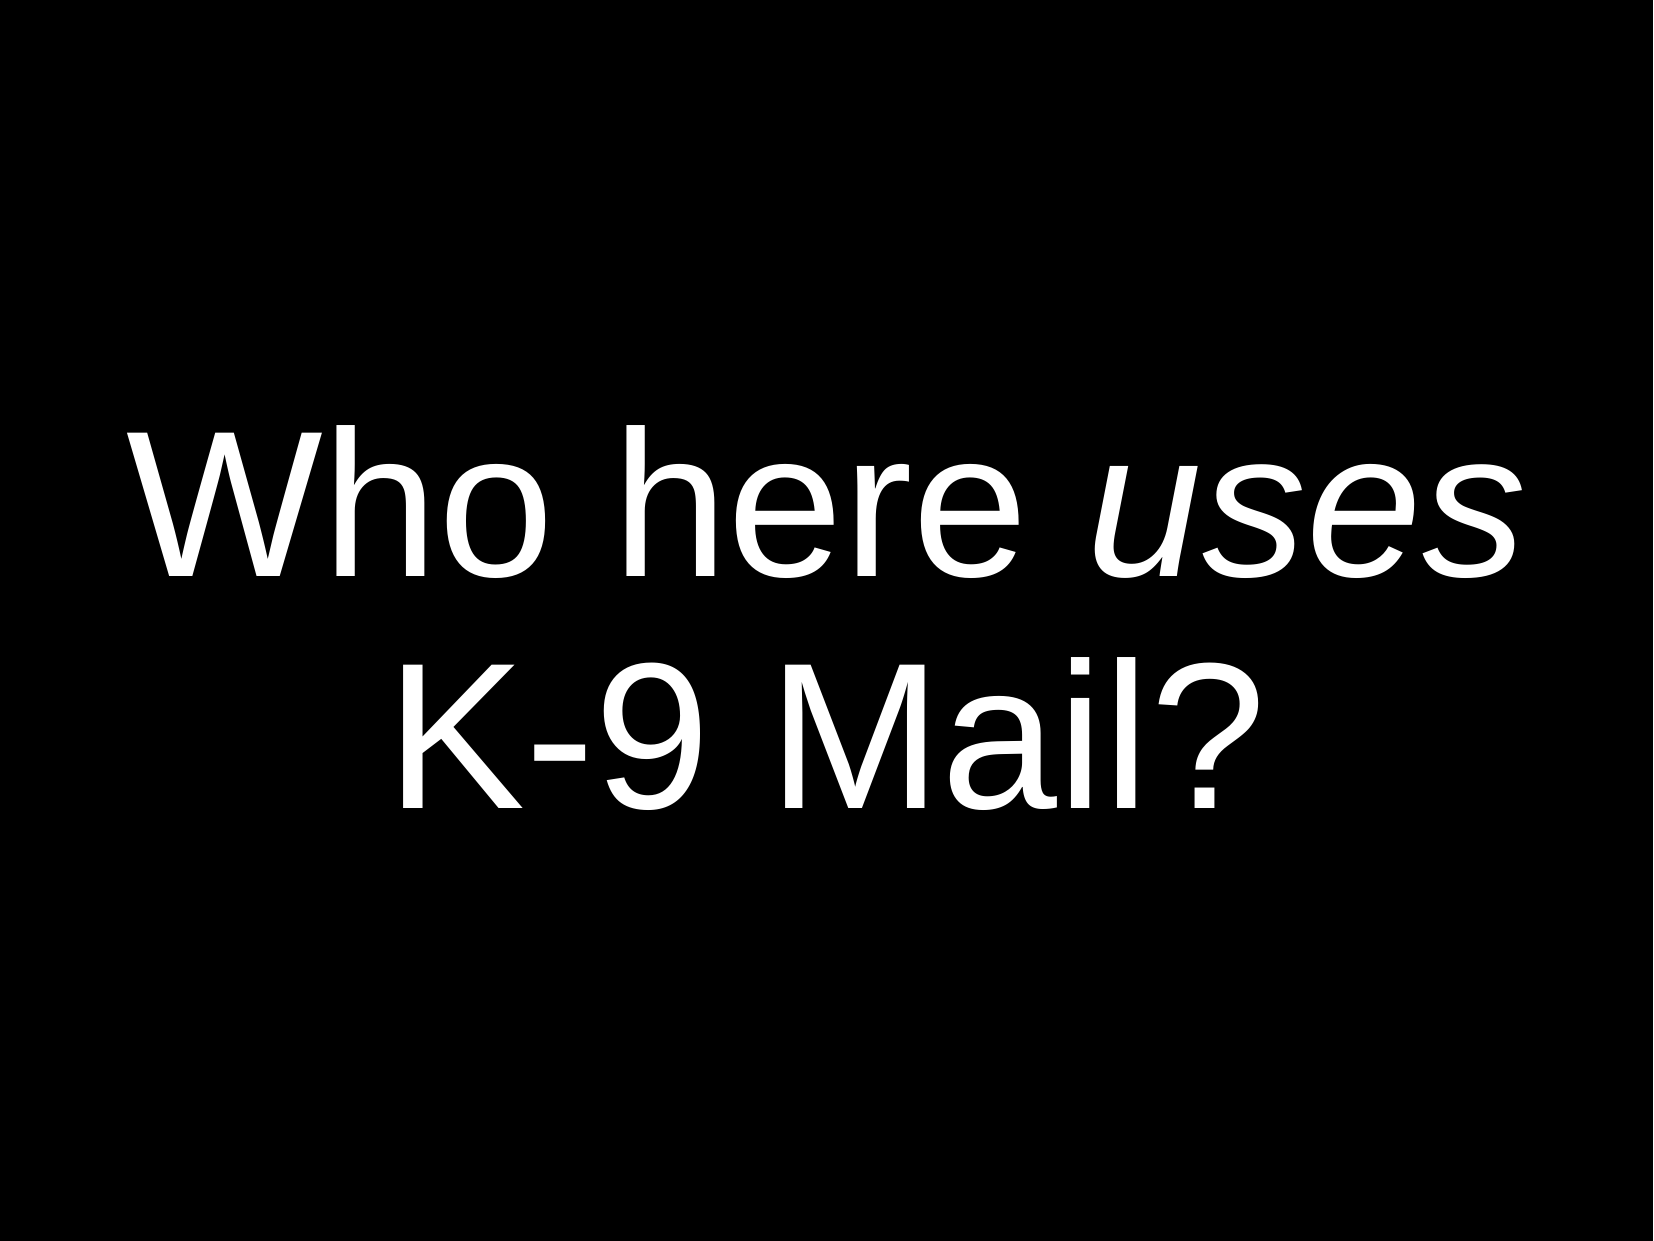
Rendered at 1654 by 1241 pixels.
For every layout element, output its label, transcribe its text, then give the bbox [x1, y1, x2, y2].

title Who here uses K-9 Mail? [82, 101, 1571, 1140]
